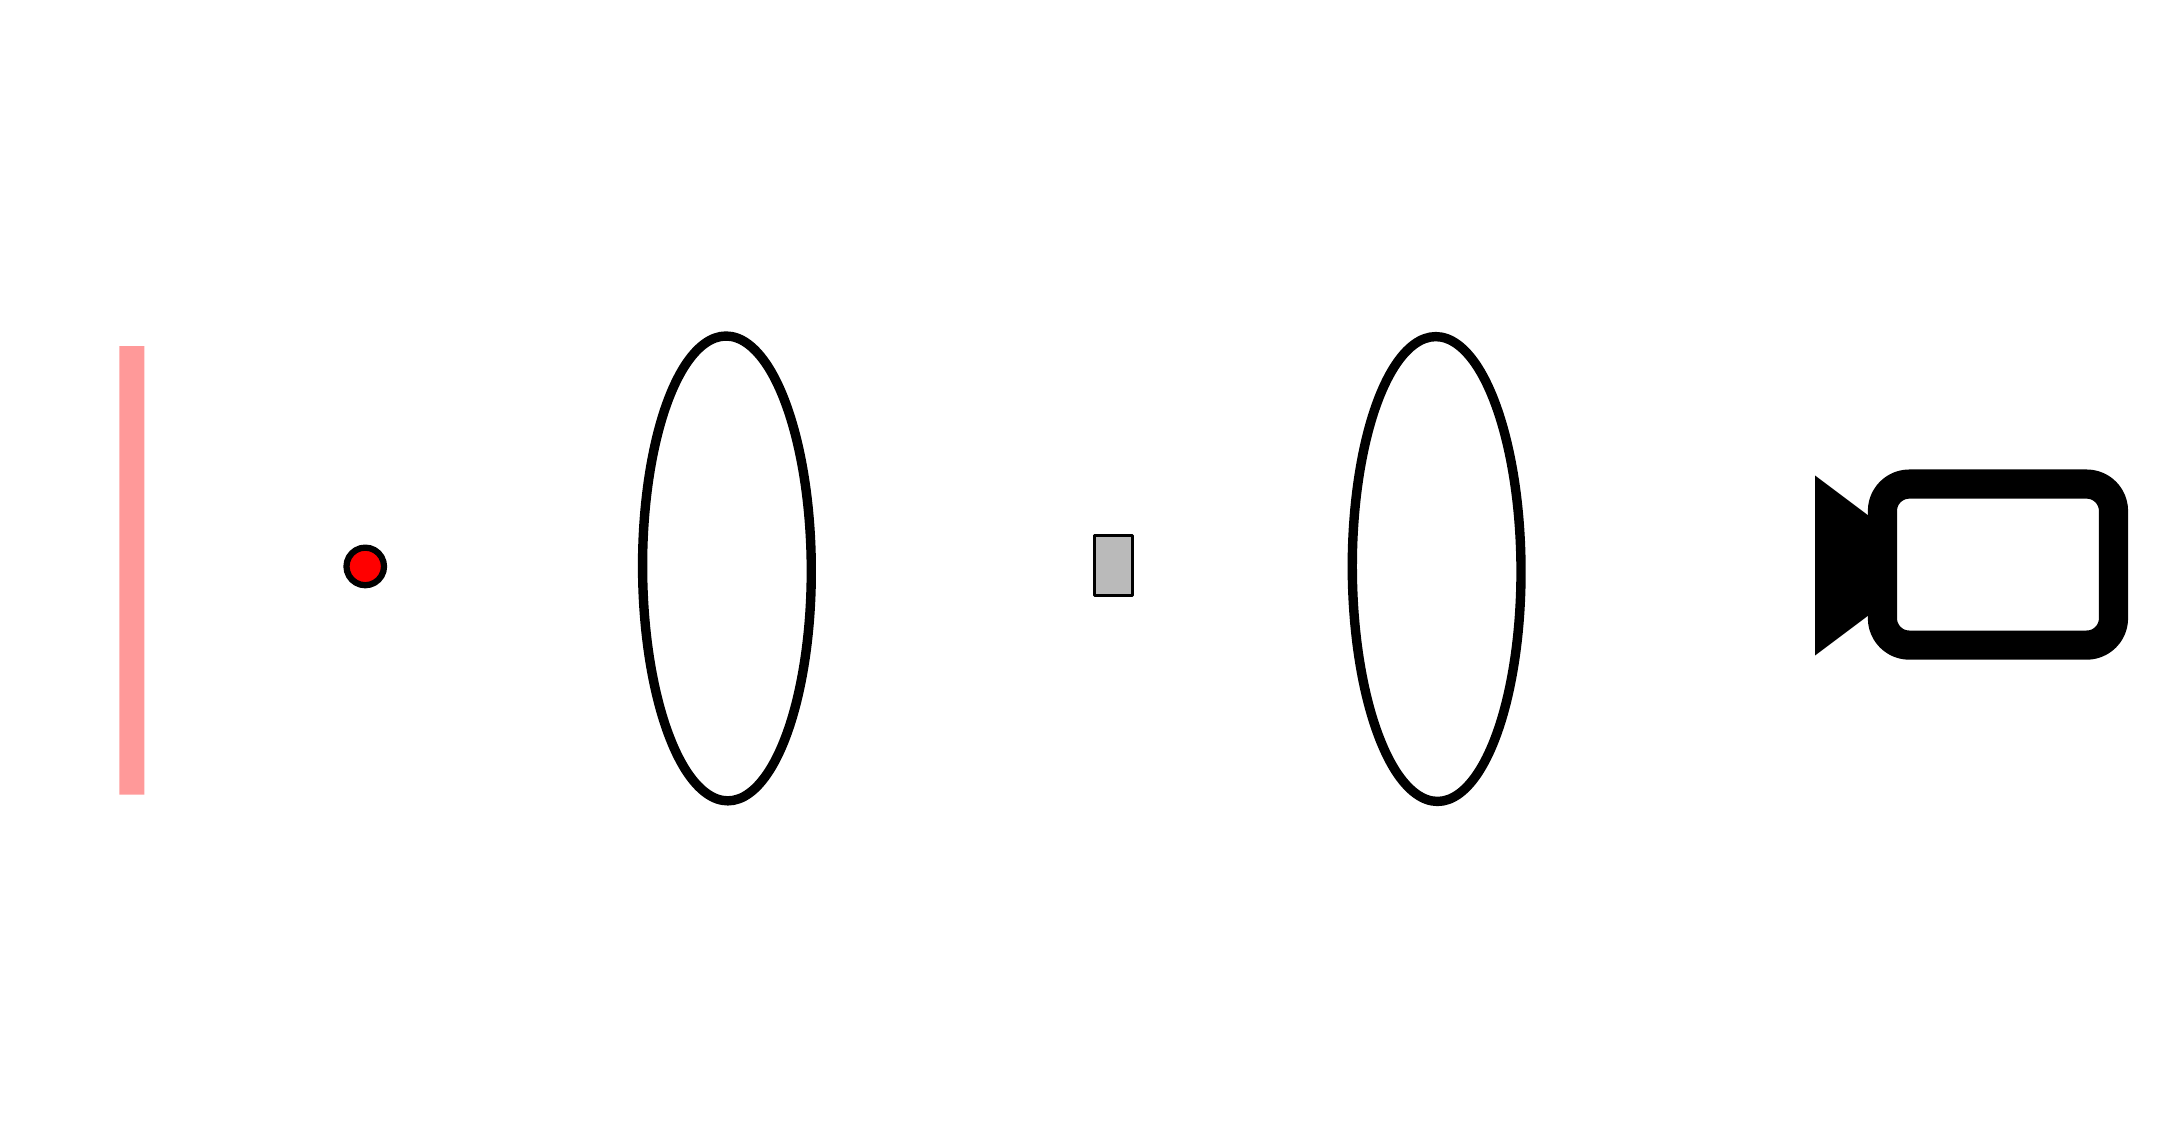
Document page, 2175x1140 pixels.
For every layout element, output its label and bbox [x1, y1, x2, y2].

text_box [1352, 336, 1522, 802]
text_box [1882, 484, 2114, 646]
text_box [1094, 535, 1133, 596]
text_box [346, 547, 385, 586]
text_box [1815, 475, 1876, 656]
text_box [642, 336, 812, 801]
